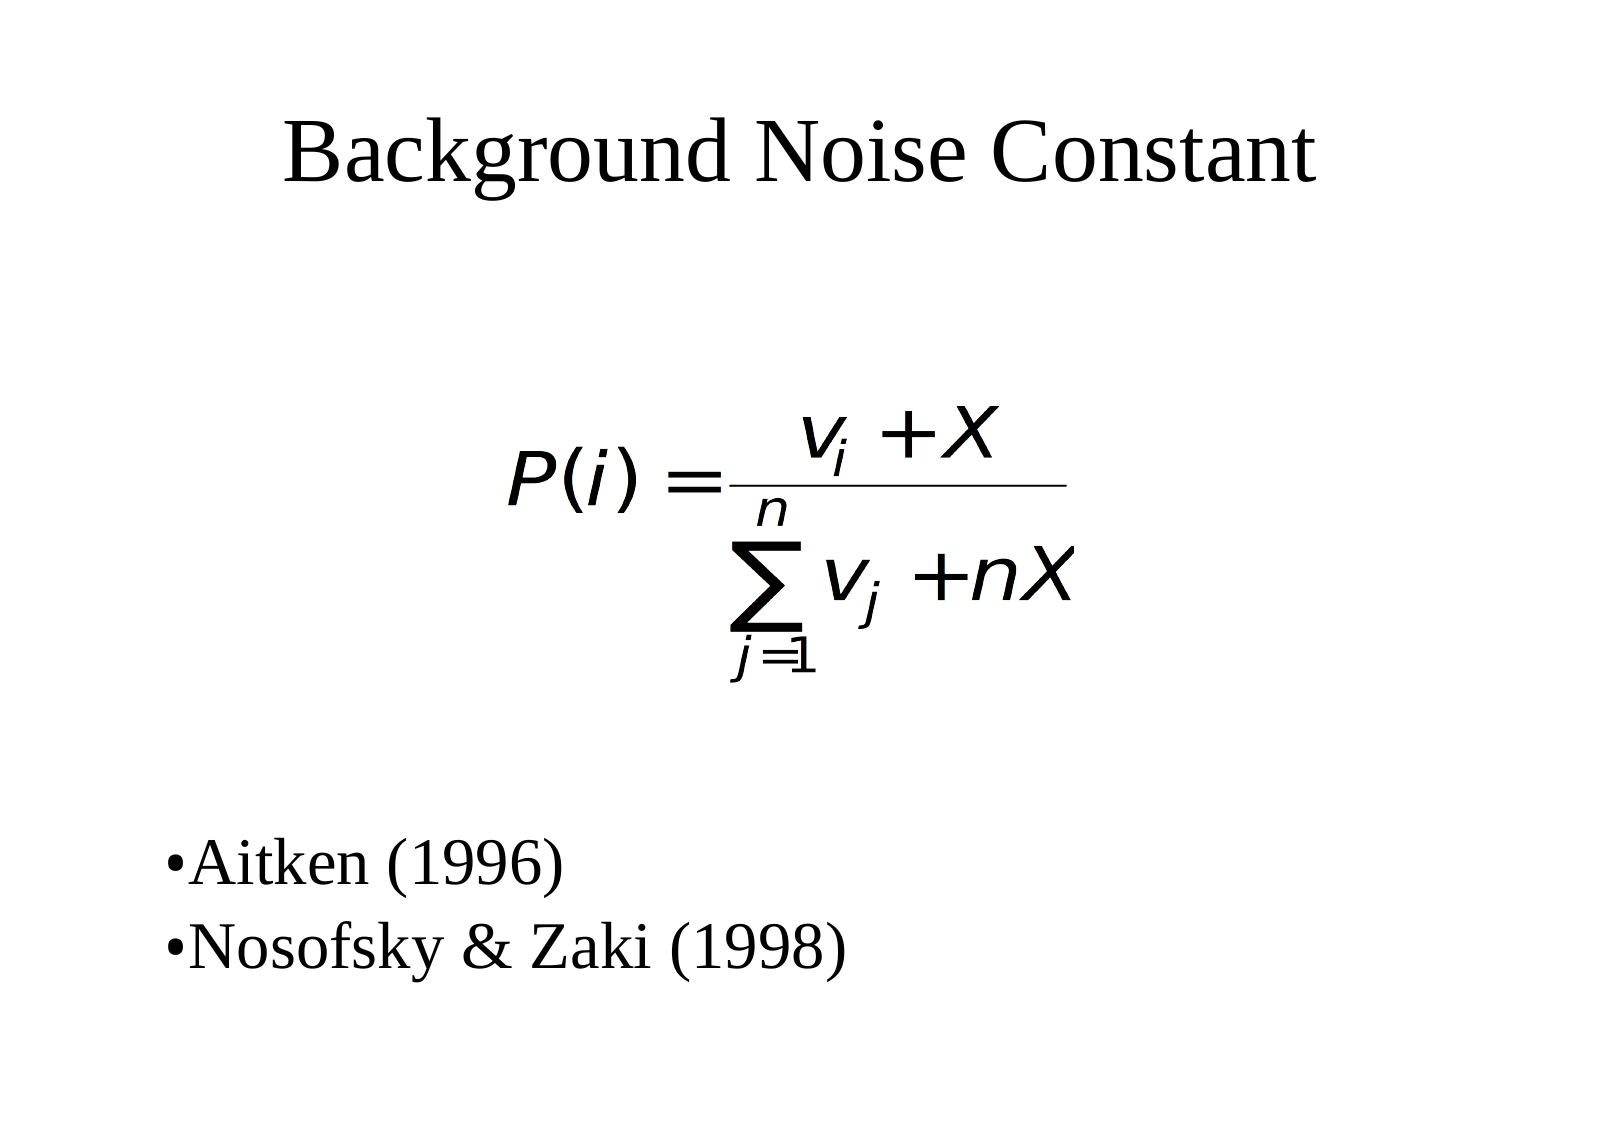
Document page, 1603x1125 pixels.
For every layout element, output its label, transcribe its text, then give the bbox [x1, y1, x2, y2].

text_box Aitken (1996) Nosofsky & Zaki (1998) [163, 825, 1439, 1000]
picture [501, 406, 1127, 782]
text_box Background Noise Constant [163, 99, 1439, 288]
